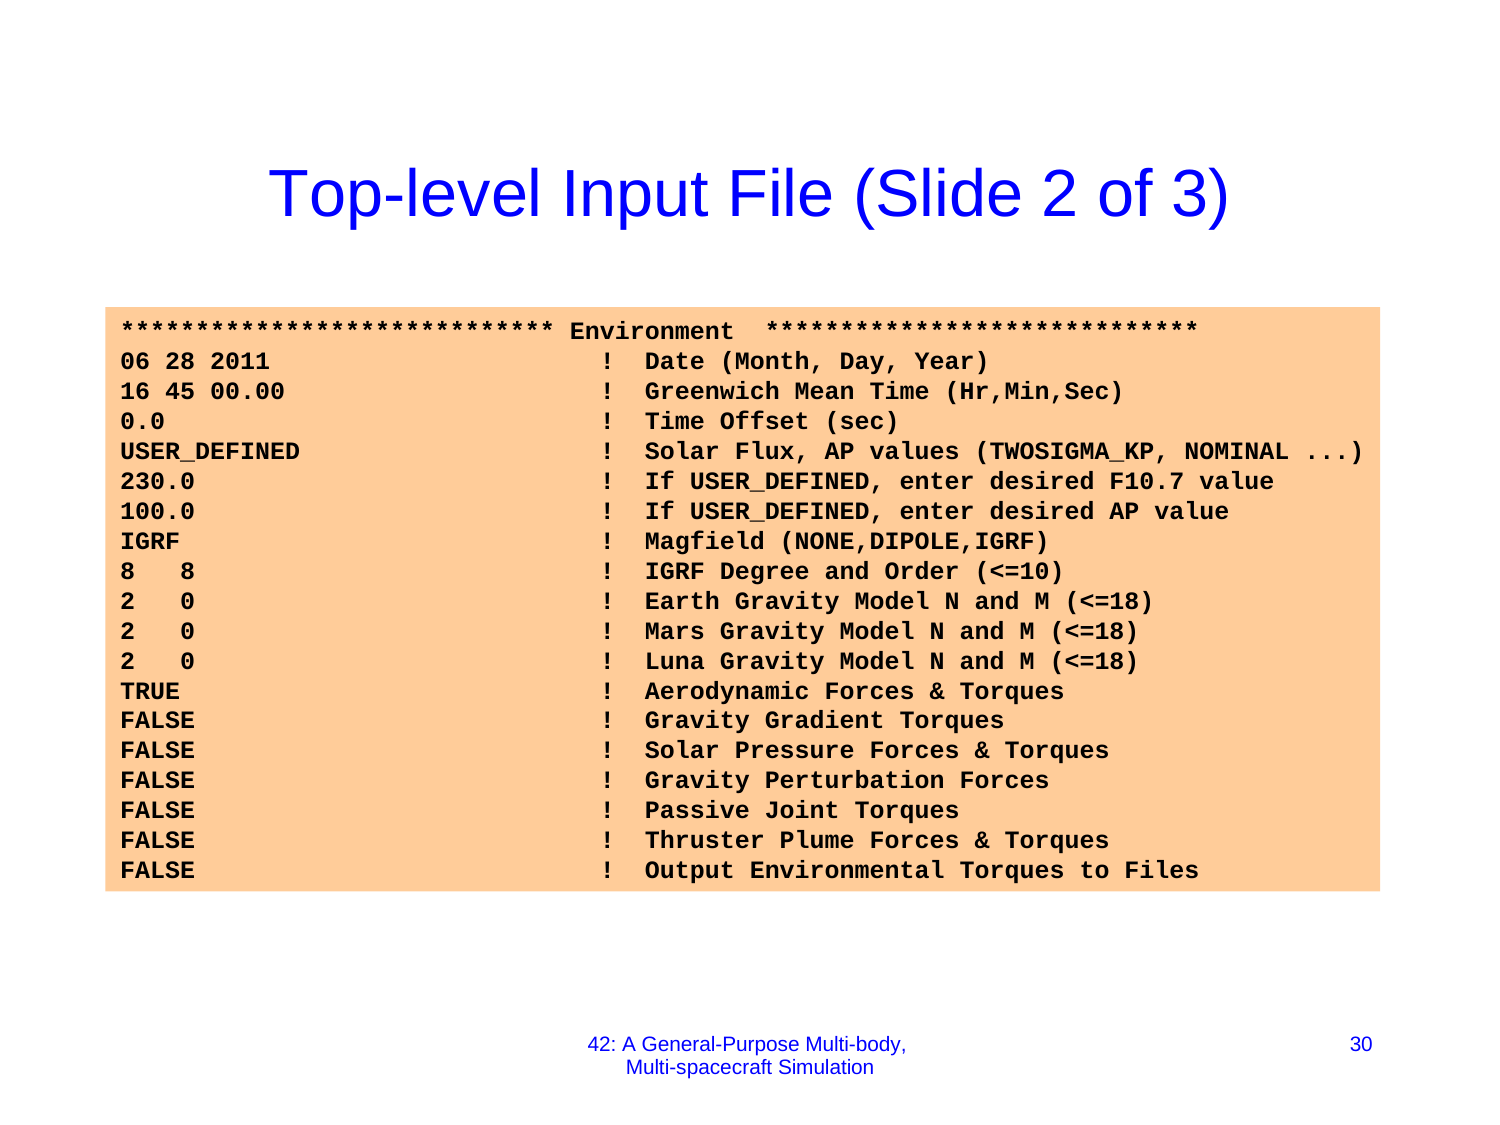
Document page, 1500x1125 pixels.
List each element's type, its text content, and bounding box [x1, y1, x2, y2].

title Top-level Input File (Slide 2 of 3) [112, 99, 1388, 288]
text_box ***************************** Environment ***************************** 06 28 2011 ! Date (Month, Day, Year) 16 45 00.00 ! Greenwich Mean Time (Hr,Min,Sec) 0.0 ! Time Offset (sec) USER_DEFINED ! Solar Flux, AP values (TWOSIGMA_KP, NOMINAL ...) 230.0 ! If USER_DEFINED, enter desired F10.7 value 100.0 ! If USER_DEFINED, enter desired AP value IGRF ! Magfield (NONE,DIPOLE,IGRF) 8 8 ! IGRF Degree and Order (<=10) 2 0 ! Earth Gravity Model N and M (<=18) 2 0 ! Mars Gravity Model N and M (<=18) 2 0 ! Luna Gravity Model N and M (<=18) TRUE ! Aerodynamic Forces & Torques FALSE ! Gravity Gradient Torques FALSE ! Solar Pressure Forces & Torques FALSE ! Gravity Perturbation Forces FALSE ! Passive Joint Torques FALSE ! Thruster Plume Forces & Torques FALSE ! Output Environmental Torques to Files [105, 307, 1381, 892]
